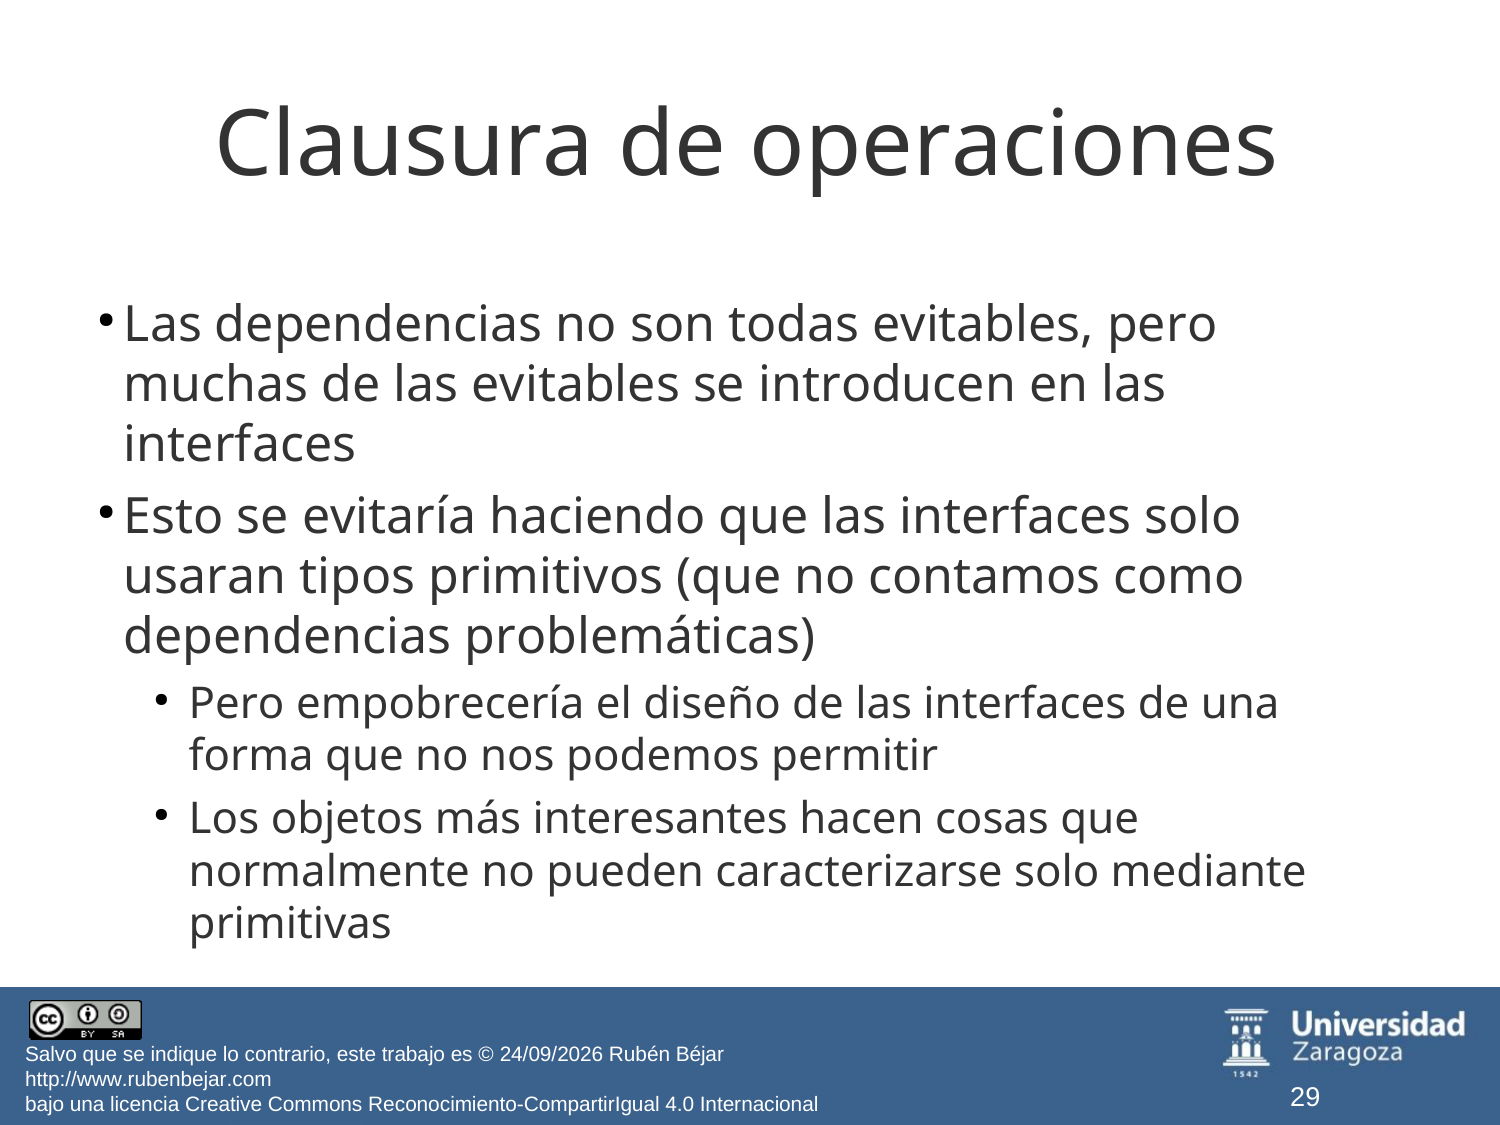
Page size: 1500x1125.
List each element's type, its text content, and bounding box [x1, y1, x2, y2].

picture [0, 987, 1500, 1125]
title Clausura de operaciones [74, 21, 1420, 257]
list Las dependencias no son todas evitables, pero muchas de las evitables se introducen en las interfaces Esto se evitaría haciendo que las interfaces solo usaran tipos primitivos (que no contamos como dependencias problemáticas) Pero empobrecería el diseño de las interfaces de una forma que no nos podemos permitir Los objetos más interesantes hacen cosas que normalmente no pueden caracterizarse solo mediante primitivas [82, 283, 1418, 957]
